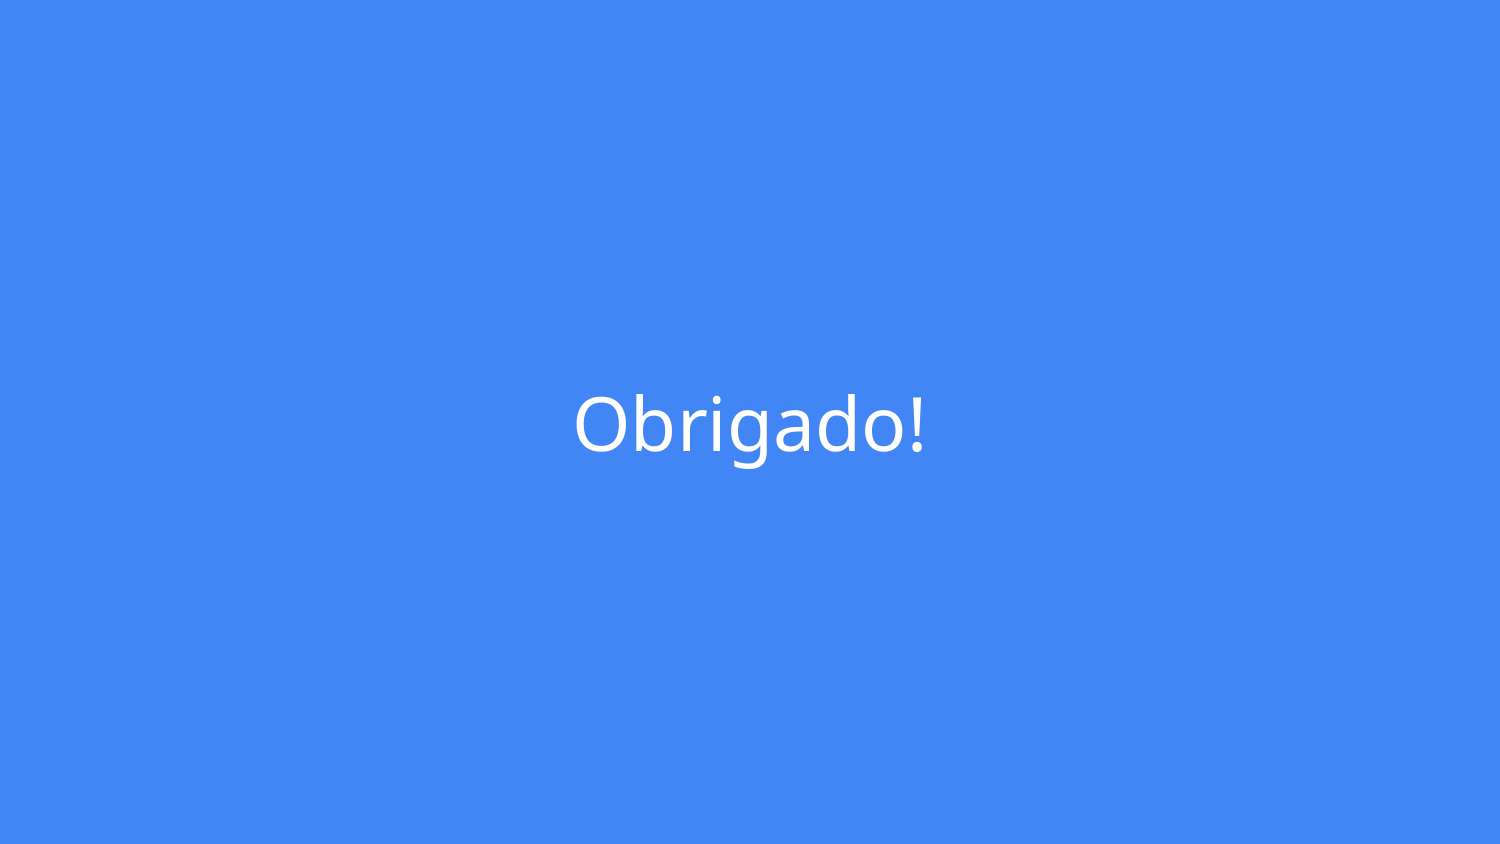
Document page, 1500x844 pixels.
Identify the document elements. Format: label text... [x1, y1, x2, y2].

text_box Obrigado! [345, 361, 1155, 482]
